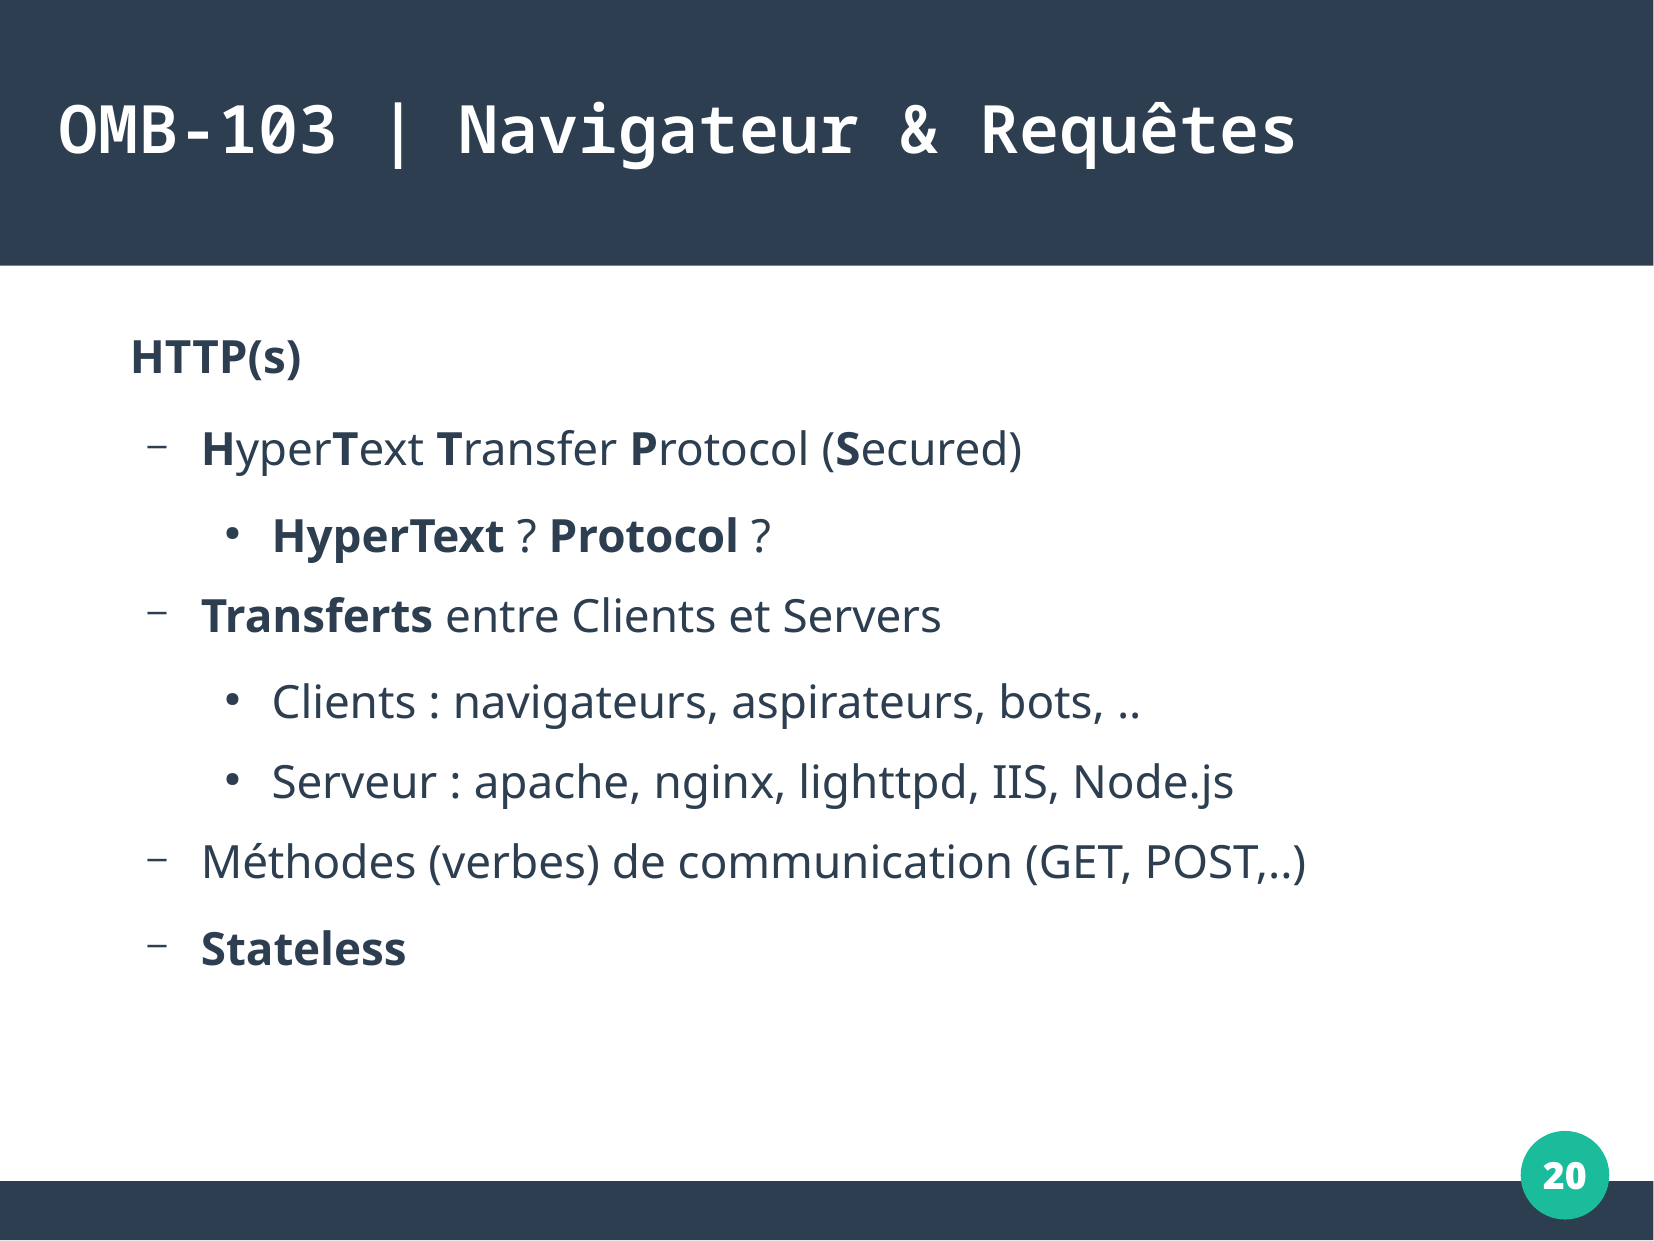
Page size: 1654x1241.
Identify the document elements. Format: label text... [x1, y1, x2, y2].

list HTTP(s) HyperText Transfer Protocol (Secured) HyperText ? Protocol ? Transferts entre Clients et Servers Clients : navigateurs, aspirateurs, bots, .. Serveur : apache, nginx, lighttpd, IIS, Node.js Méthodes (verbes) de communication (GET, POST,..) Stateless [59, 324, 1595, 1152]
title OMB-103 | Navigateur & Requêtes [59, 49, 1595, 207]
